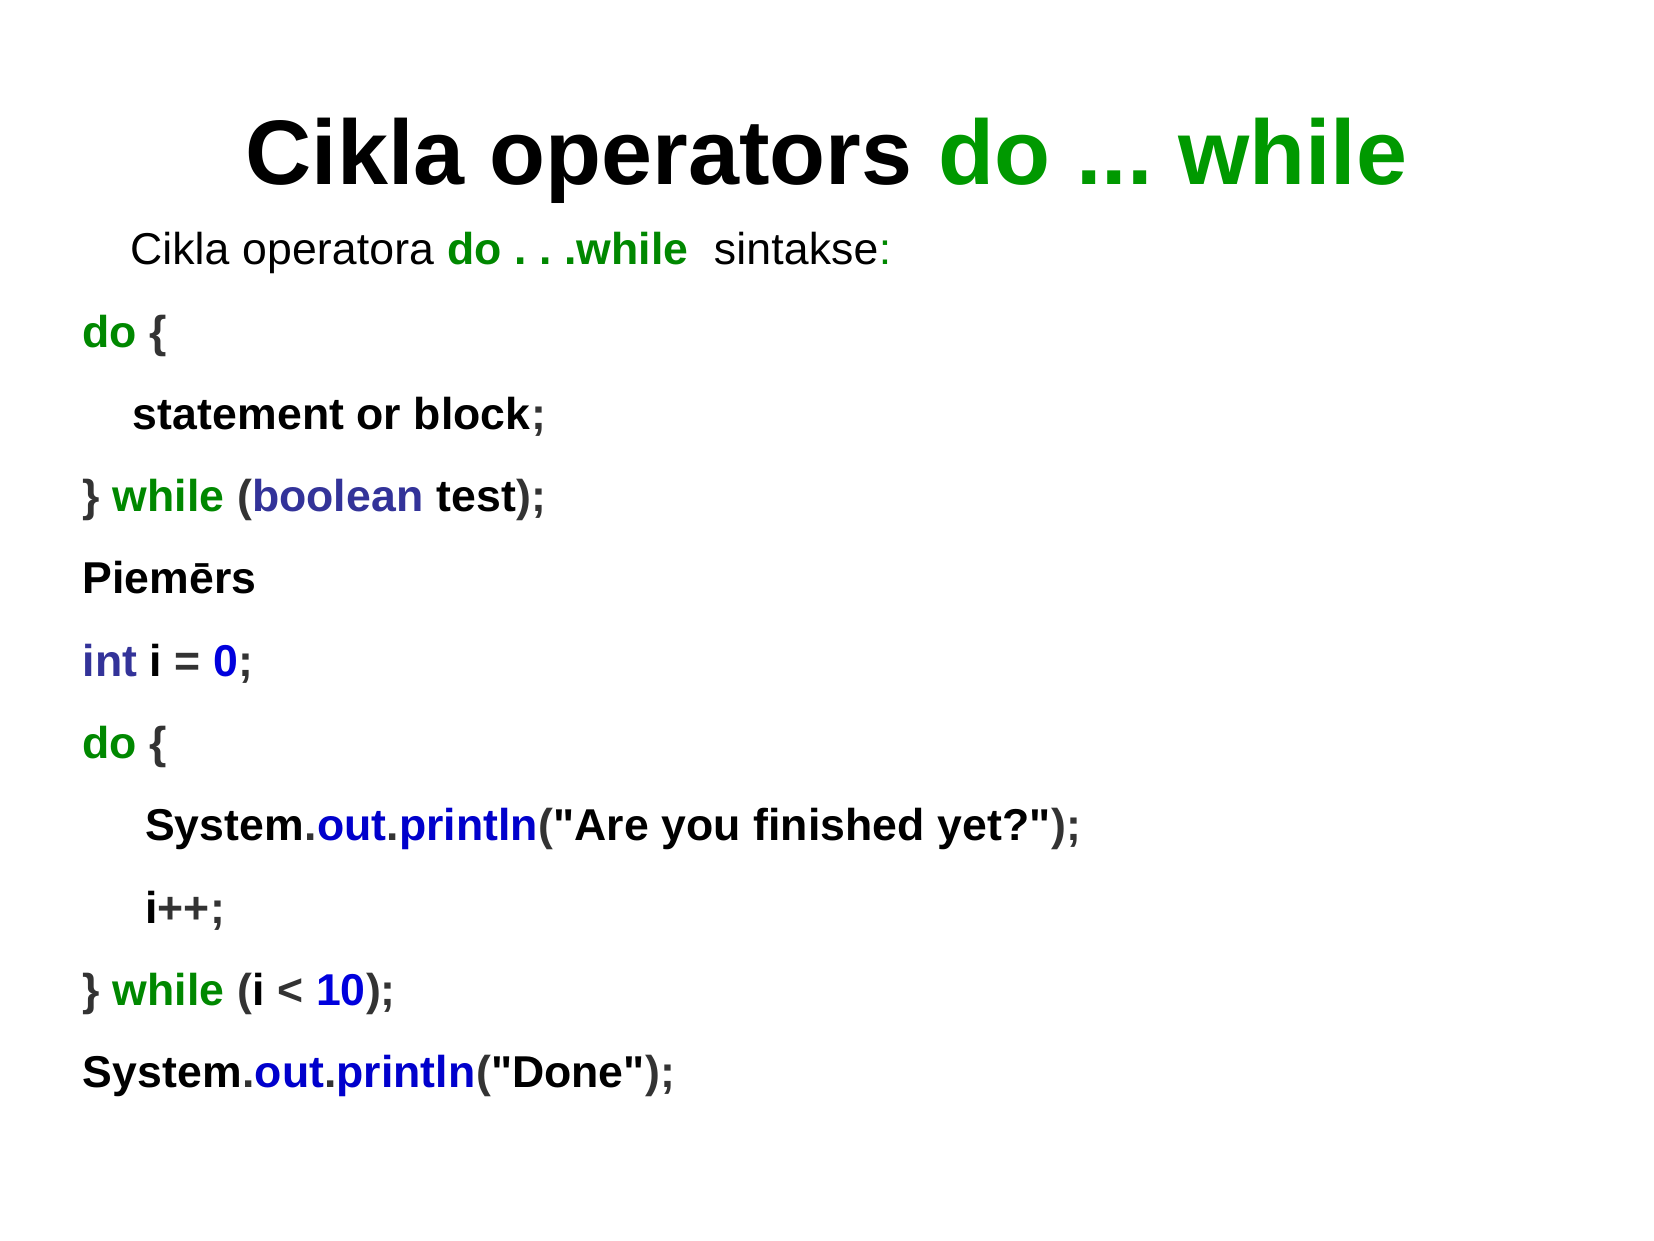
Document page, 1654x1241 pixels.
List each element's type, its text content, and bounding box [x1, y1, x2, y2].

list Cikla operatora do . . .while sintakse: do { statement or block; } while (boolean test); Piemērs int i = 0; do { System.out.println("Are you finished yet?"); i++; } while (i < 10); System.out.println("Done"); [82, 224, 1538, 1099]
title Cikla operators do ... while [82, 49, 1571, 257]
